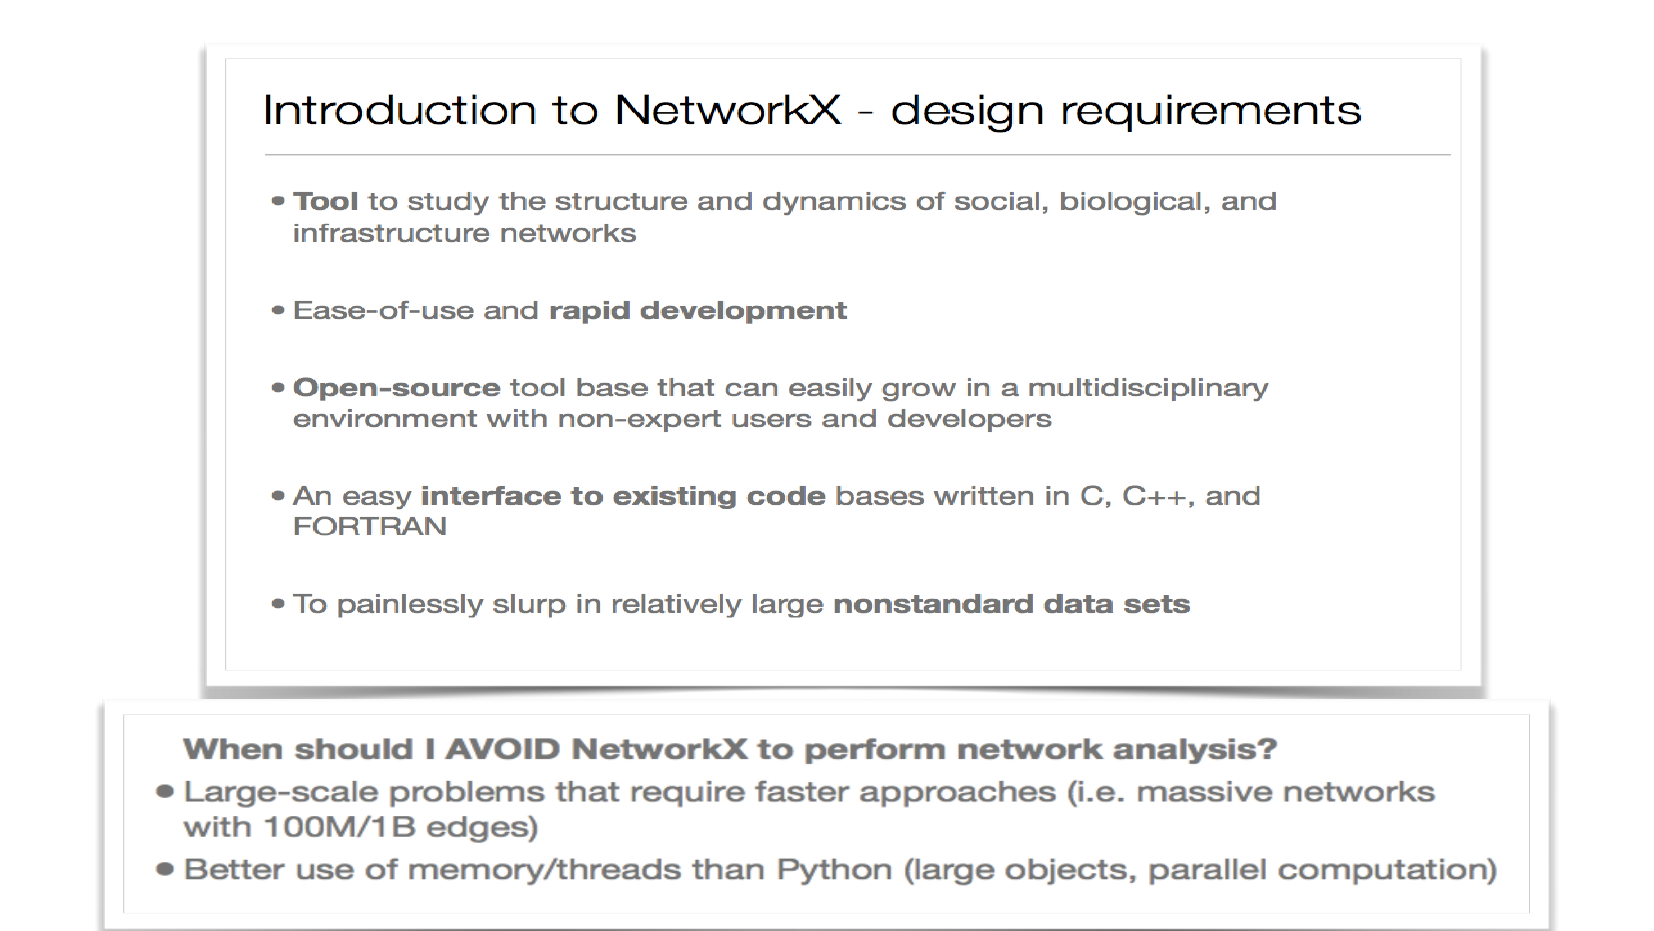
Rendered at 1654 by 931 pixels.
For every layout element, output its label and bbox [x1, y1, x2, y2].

picture [95, 43, 1559, 931]
